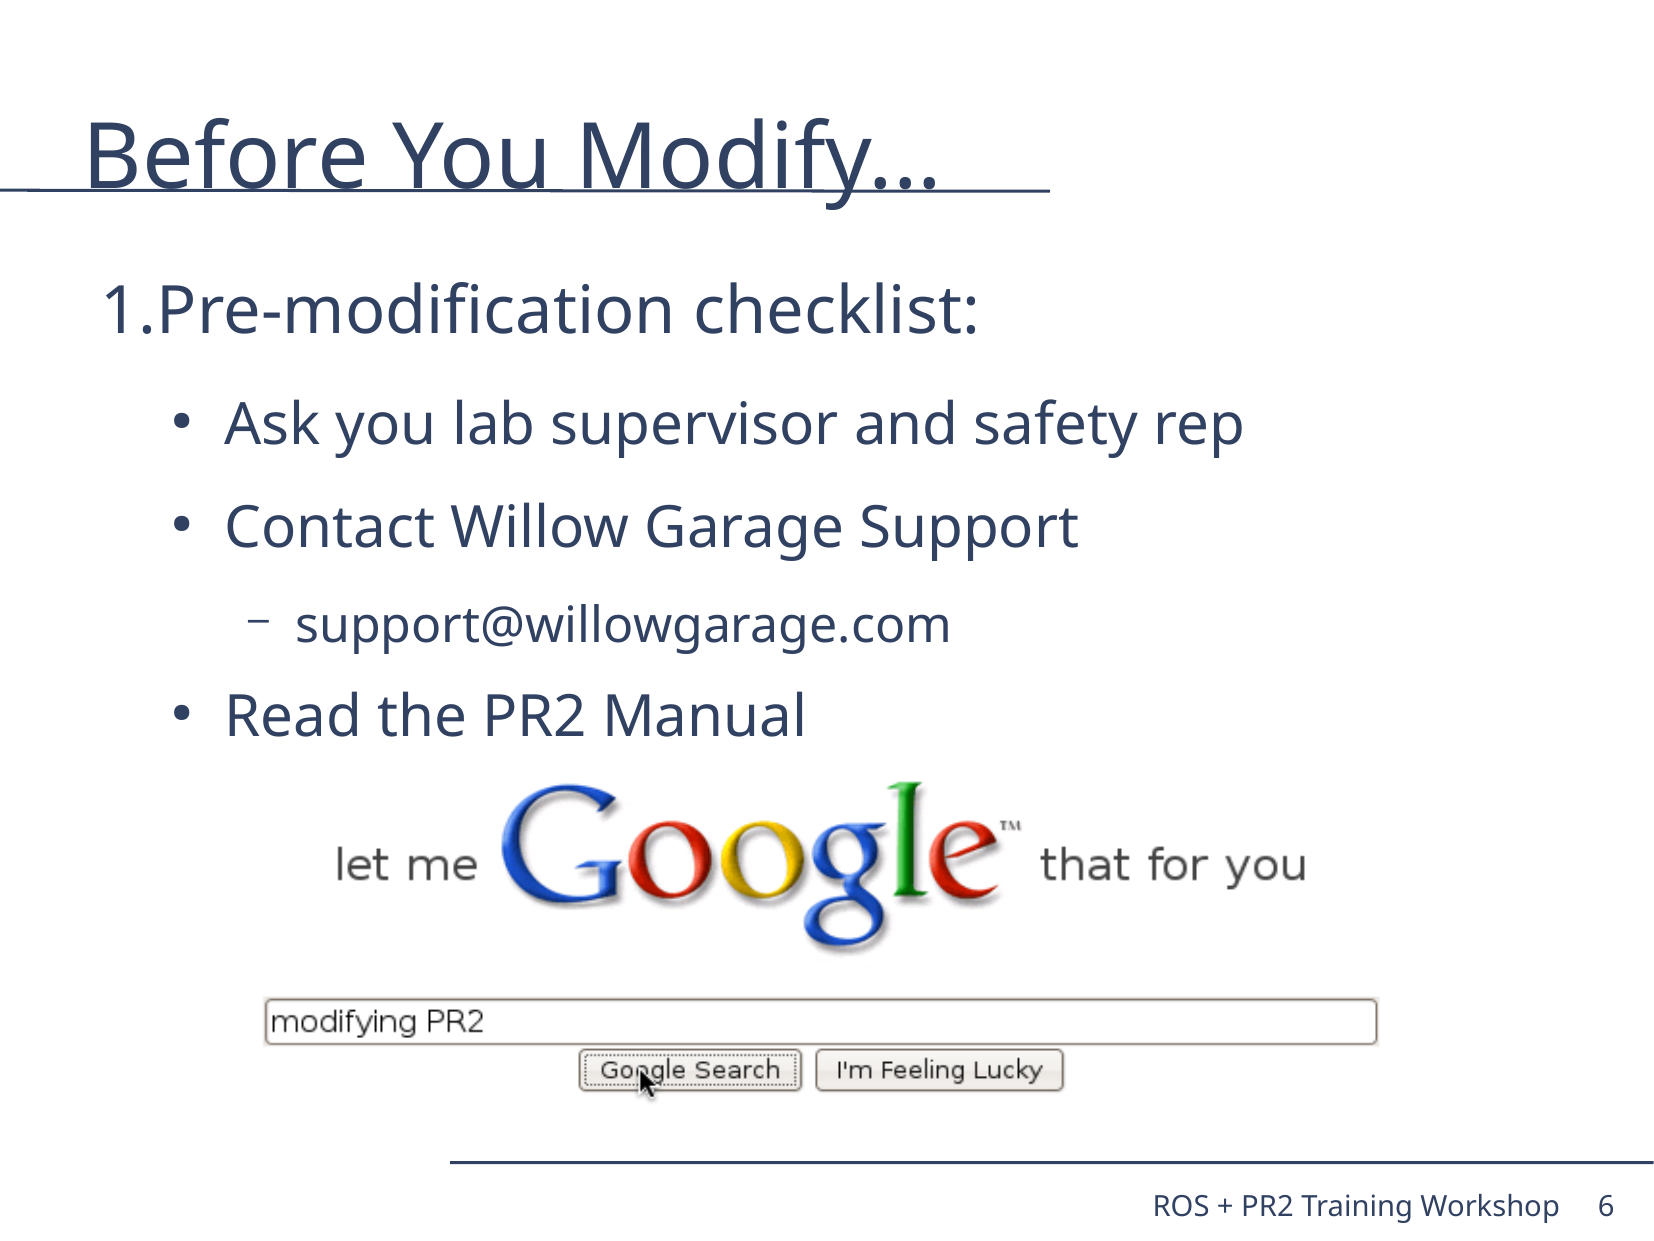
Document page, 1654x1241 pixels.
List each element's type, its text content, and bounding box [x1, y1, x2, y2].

picture [225, 749, 1426, 1126]
list Pre-modification checklist: Ask you lab supervisor and safety rep Contact Willow Garage Support support@willowgarage.com Read the PR2 Manual [82, 262, 1571, 788]
title Before You Modify... [82, 49, 1571, 257]
